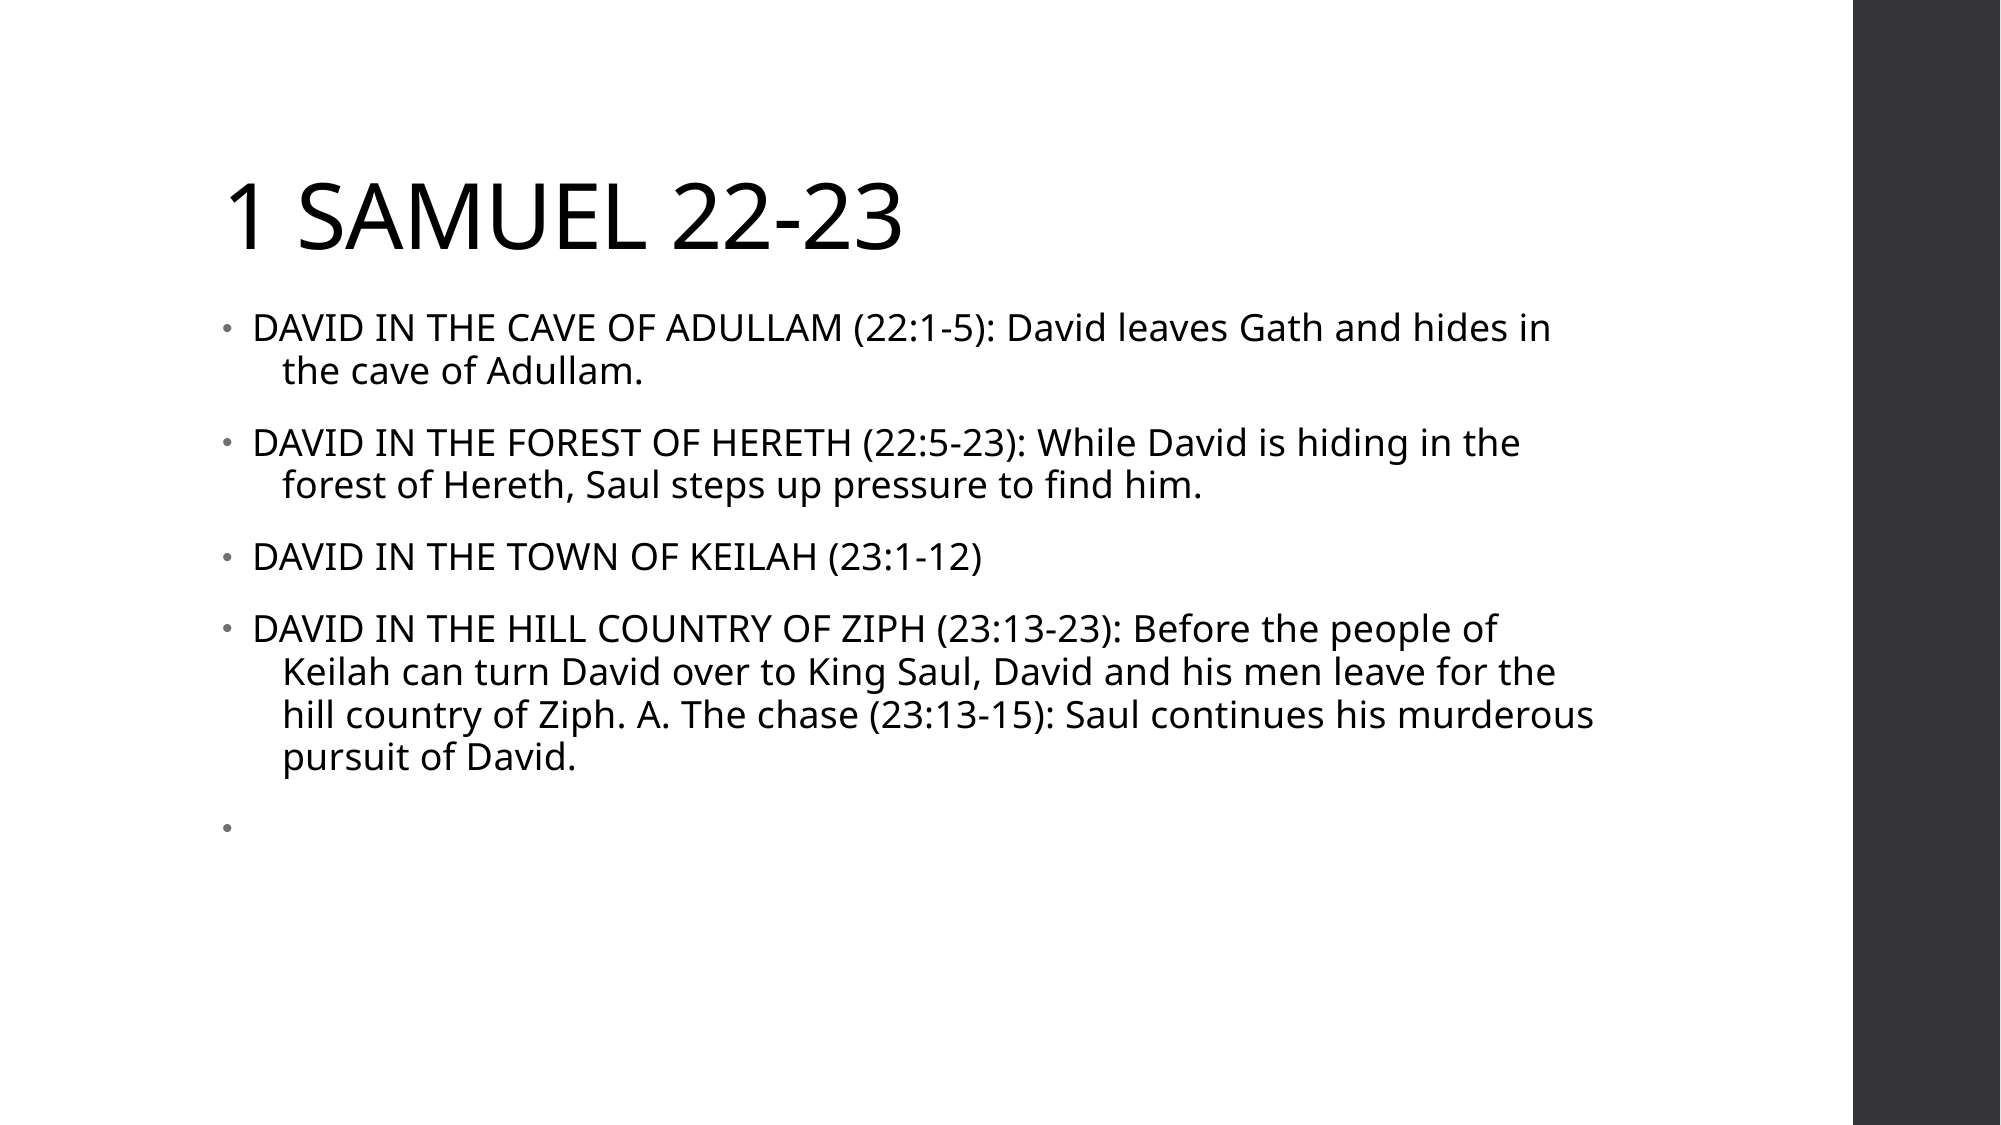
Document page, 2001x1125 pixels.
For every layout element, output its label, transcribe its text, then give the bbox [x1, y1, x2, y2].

title 1 SAMUEL 22-23 [206, 60, 1797, 278]
list DAVID IN THE CAVE OF ADULLAM (22:1-5): David leaves Gath and hides in the cave of Adullam. DAVID IN THE FOREST OF HERETH (22:5-23): While David is hiding in the forest of Hereth, Saul steps up pressure to find him. DAVID IN THE TOWN OF KEILAH (23:1-12) DAVID IN THE HILL COUNTRY OF ZIPH (23:13-23): Before the people of Keilah can turn David over to King Saul, David and his men leave for the hill country of Ziph. A. The chase (23:13-15): Saul continues his murderous pursuit of David. [206, 299, 1617, 1014]
